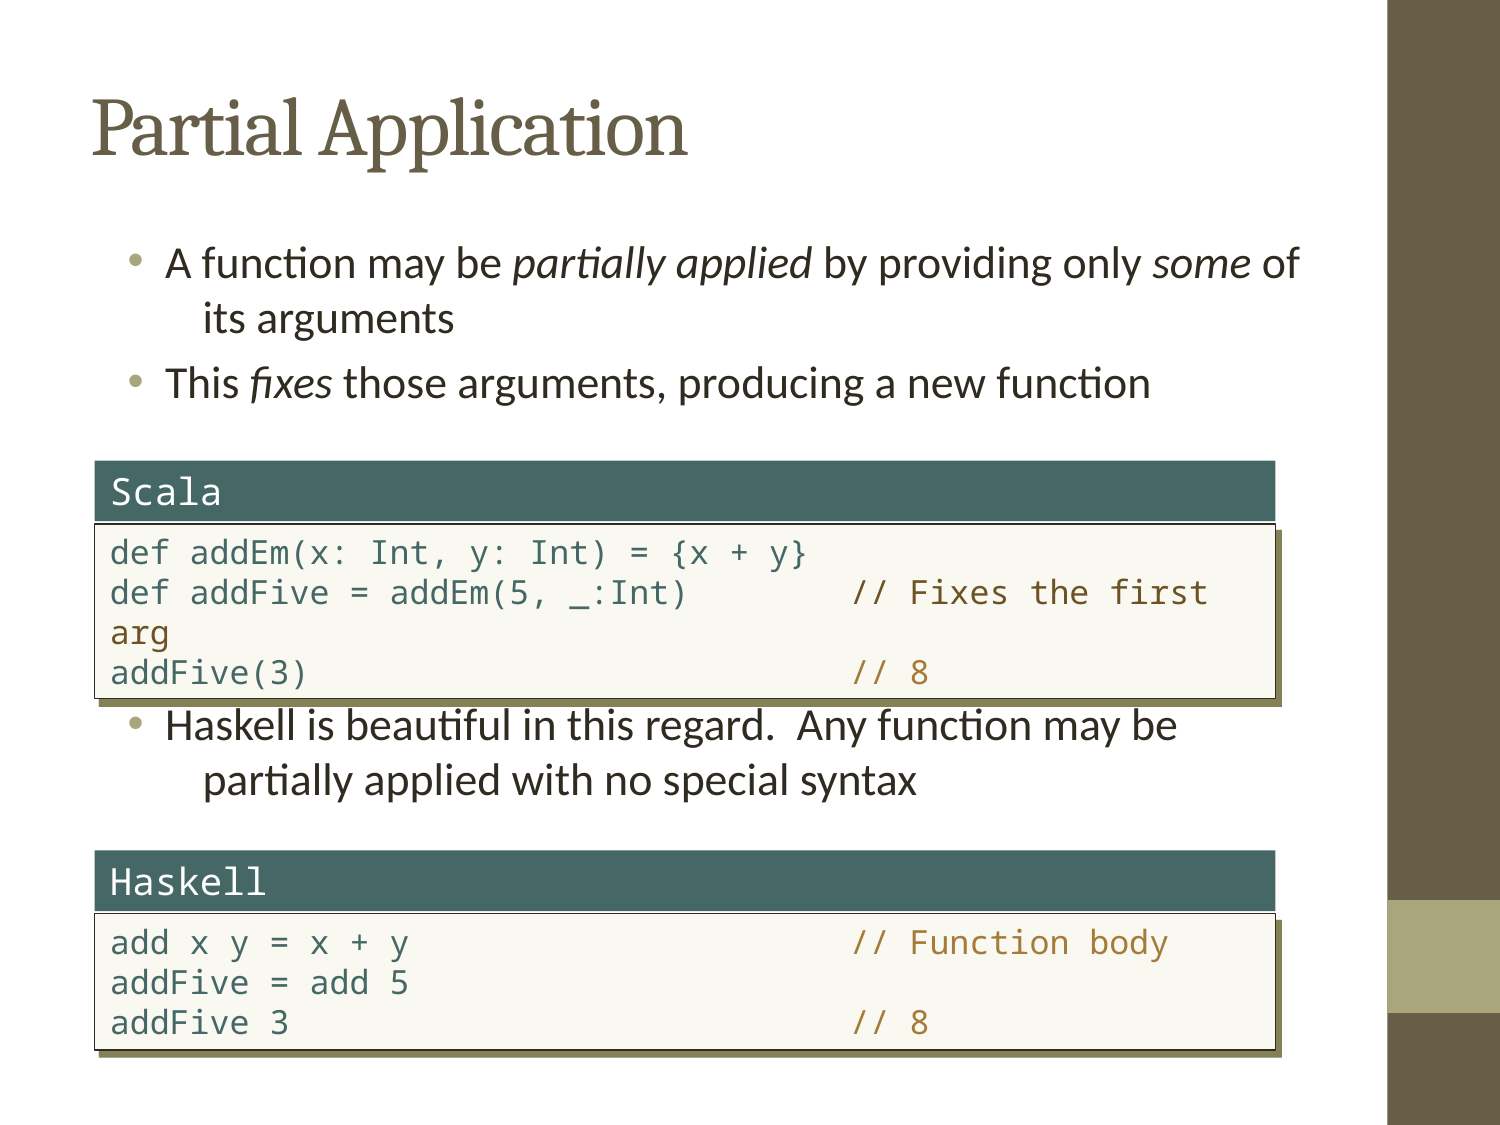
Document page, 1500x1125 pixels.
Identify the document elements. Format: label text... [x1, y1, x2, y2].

list A function may be partially applied by providing only some of its arguments This fixes those arguments, producing a new function [75, 224, 1326, 438]
text_box Haskell is beautiful in this regard. Any function may be partially applied with no special syntax [75, 687, 1326, 826]
text_box def addEm(x: Int, y: Int) = {x + y} def addFive = addEm(5, _:Int) // Fixes the first arg addFive(3) // 8 [94, 523, 1276, 661]
text_box Haskell [94, 850, 1276, 912]
title Partial Application [75, 45, 1326, 201]
text_box add x y = x + y // Function body addFive = add 5 addFive 3 // 8 [94, 913, 1276, 1051]
text_box Scala [94, 460, 1276, 522]
